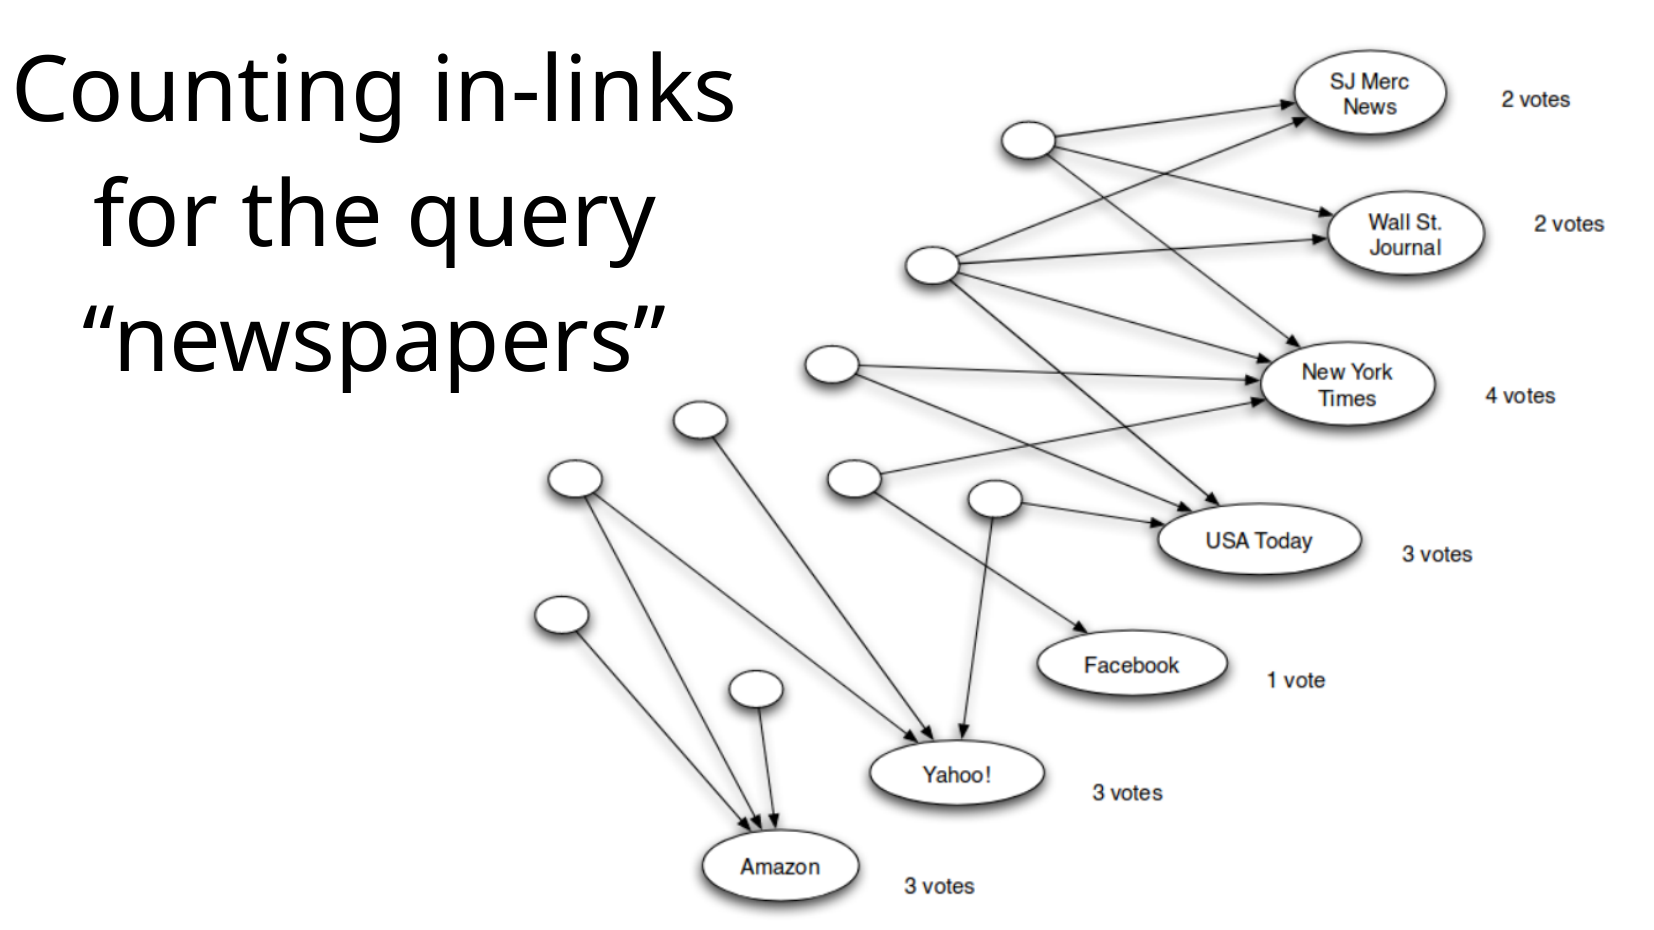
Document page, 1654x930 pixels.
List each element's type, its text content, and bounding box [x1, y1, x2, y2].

title Counting in-links for the query “newspapers” [0, 1, 751, 420]
picture [408, 1, 1653, 930]
